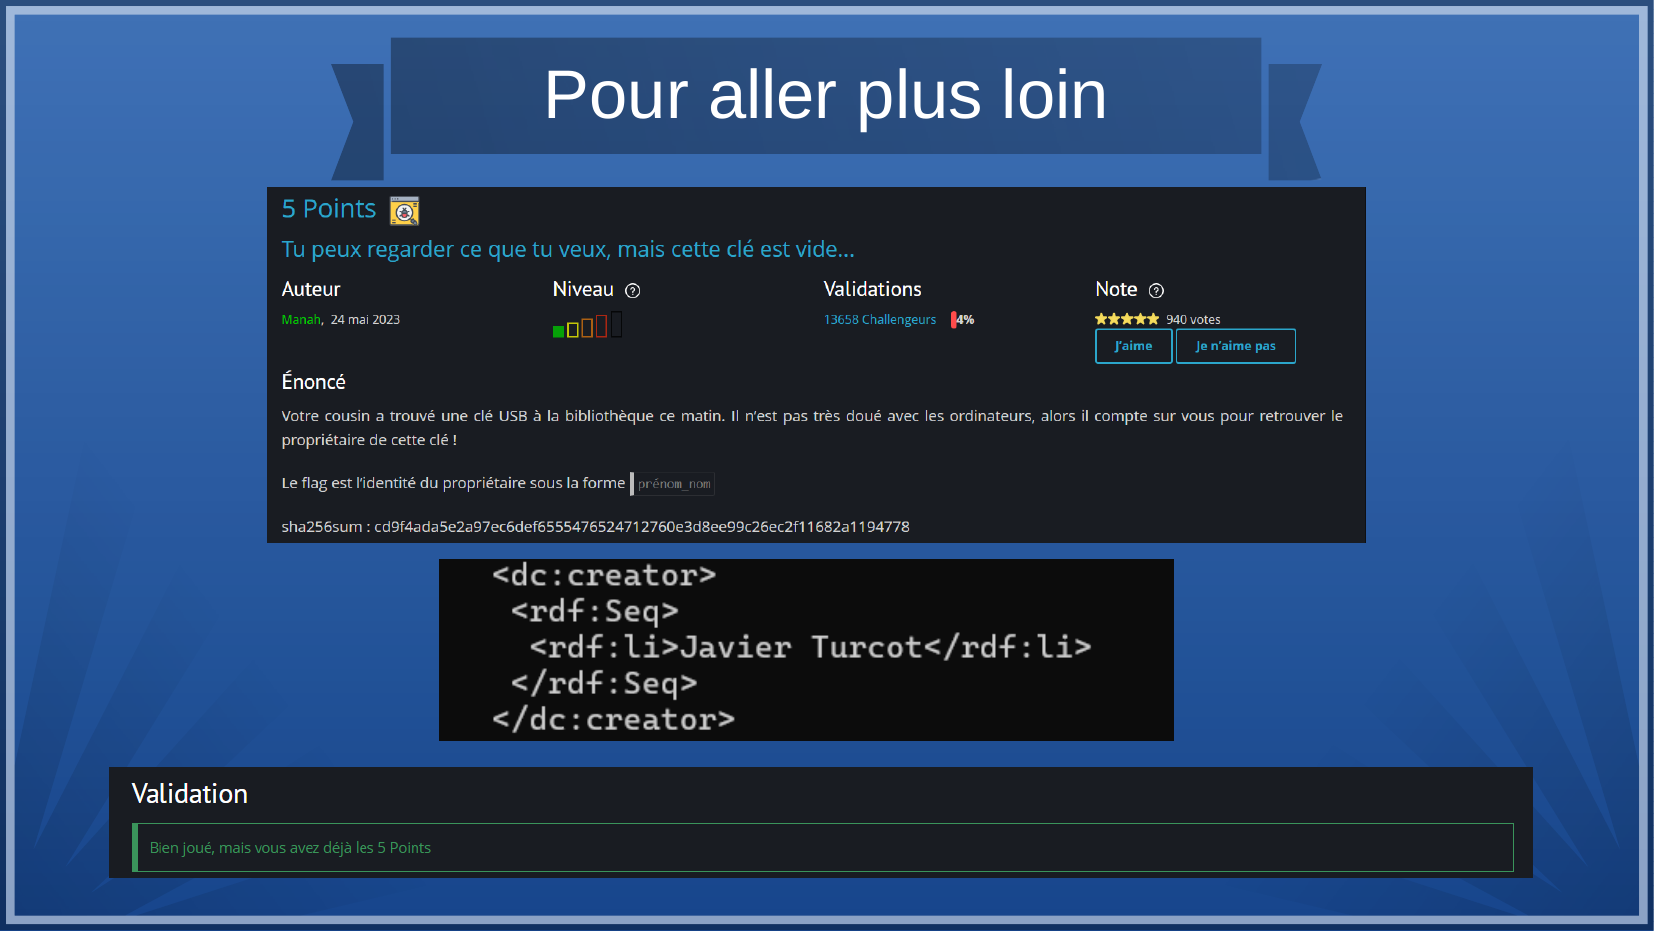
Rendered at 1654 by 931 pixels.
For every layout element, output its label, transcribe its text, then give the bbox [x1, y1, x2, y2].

picture [267, 187, 1366, 543]
picture [439, 559, 1174, 741]
title Pour aller plus loin [389, 35, 1264, 154]
picture [109, 767, 1533, 878]
